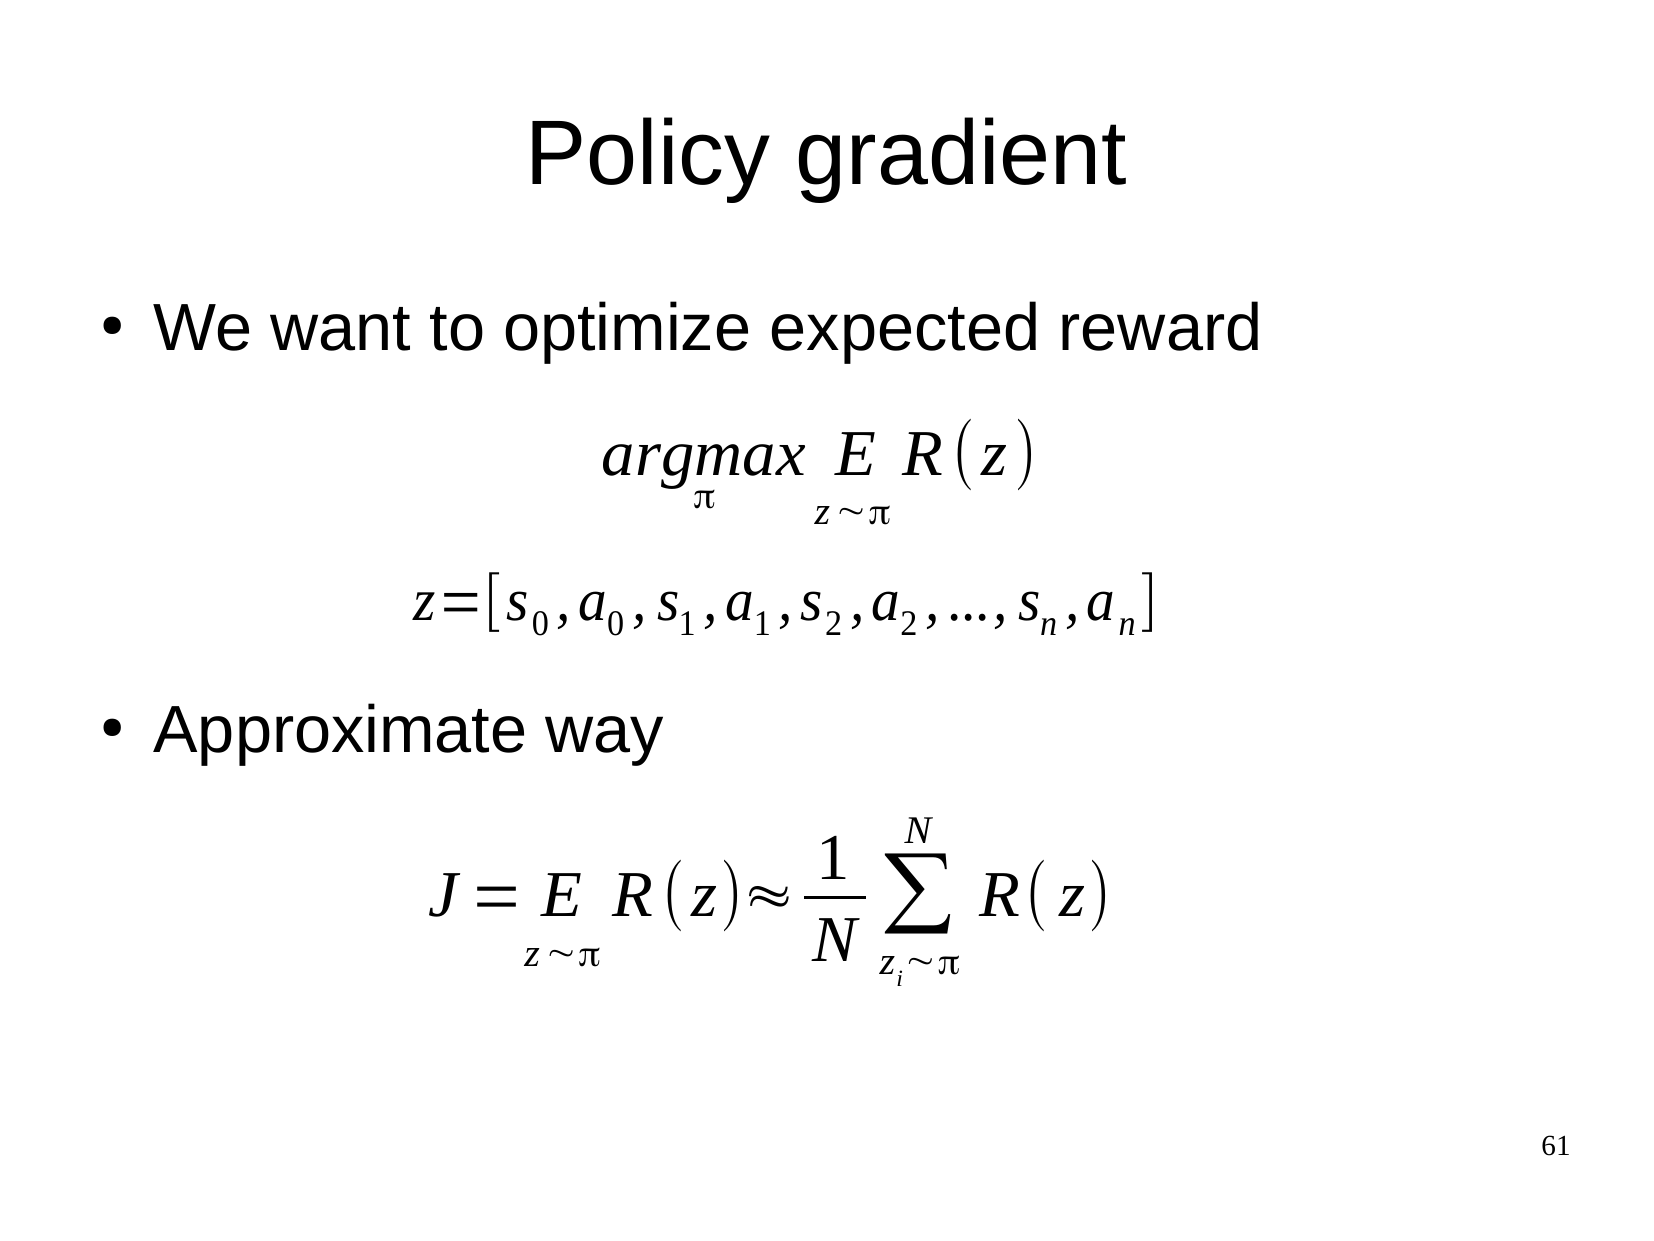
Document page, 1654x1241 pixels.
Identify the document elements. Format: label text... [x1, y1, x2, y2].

chart [395, 567, 1170, 644]
list We want to optimize expected reward Approximate way [82, 290, 1571, 1010]
chart [411, 806, 1128, 992]
chart [585, 414, 1052, 533]
title Policy gradient [82, 49, 1571, 257]
